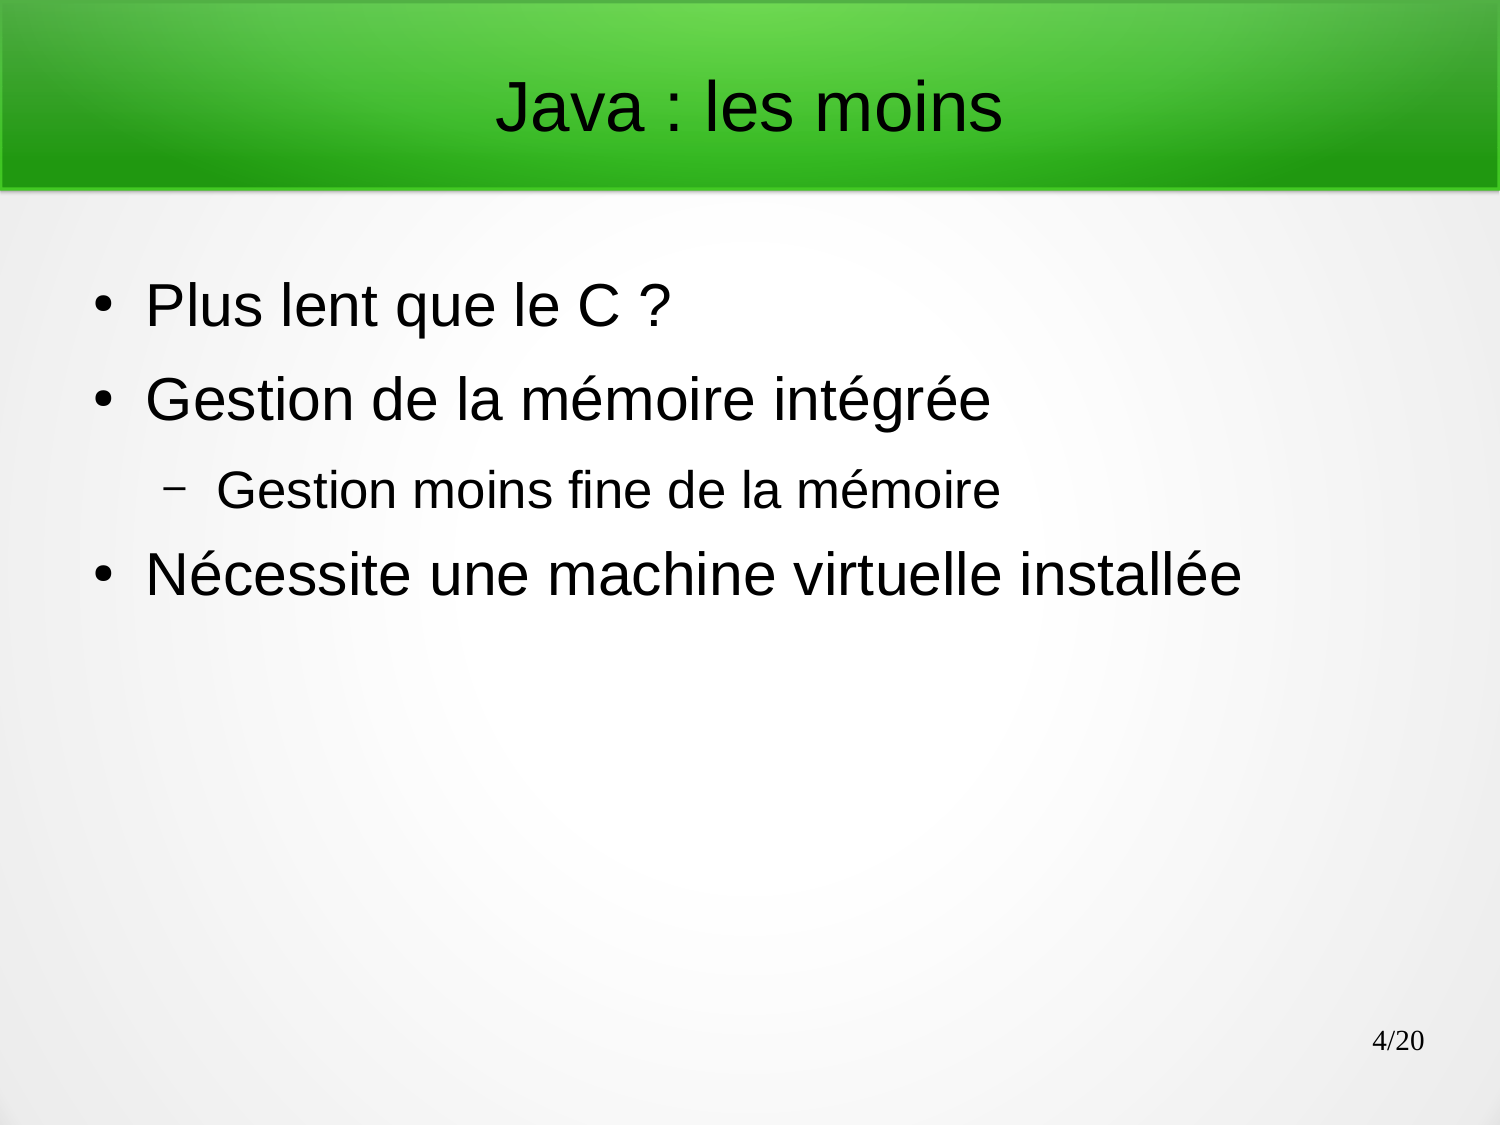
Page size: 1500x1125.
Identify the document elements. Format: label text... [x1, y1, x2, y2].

title Java : les moins [75, 42, 1426, 172]
list Plus lent que le C ? Gestion de la mémoire intégrée Gestion moins fine de la mémoire Nécessite une machine virtuelle installée [75, 271, 1426, 924]
